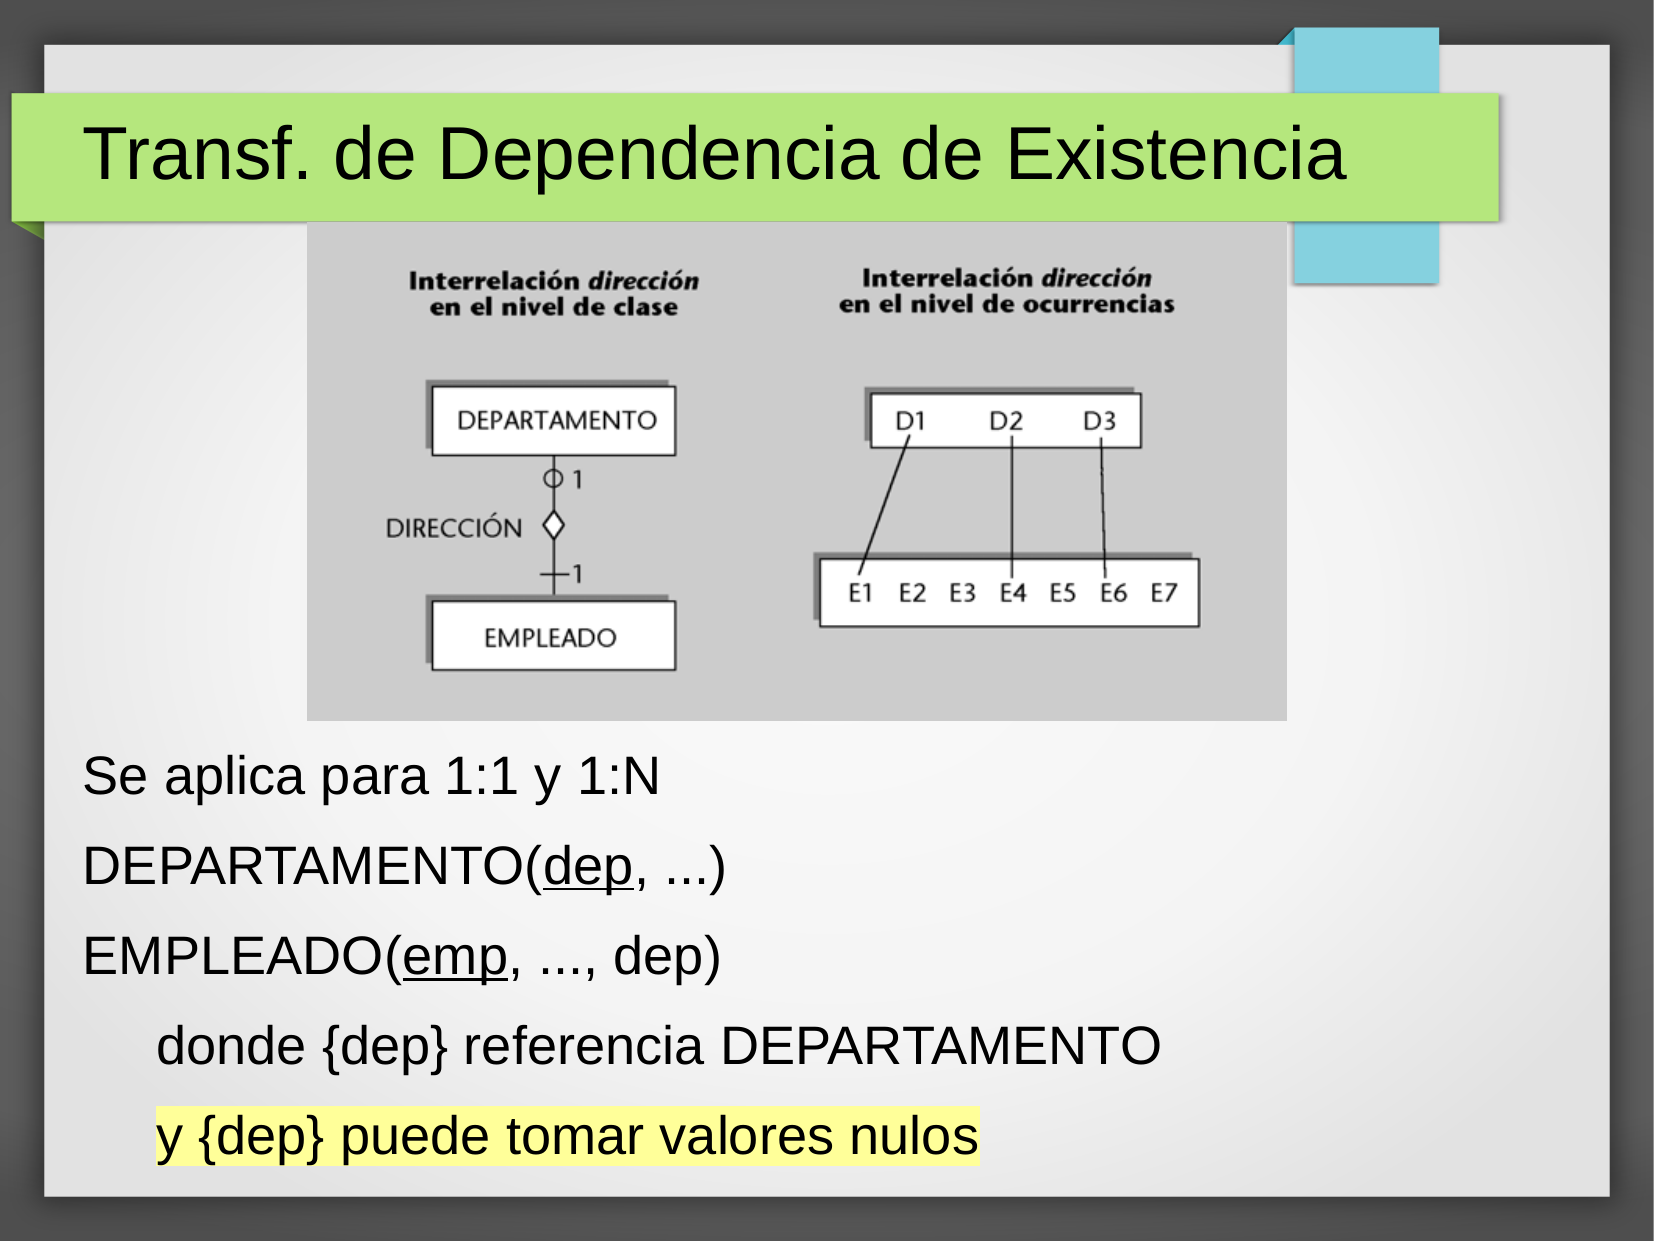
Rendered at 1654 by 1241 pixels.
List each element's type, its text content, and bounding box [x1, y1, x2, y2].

picture [0, 0, 1654, 1241]
title Transf. de Dependencia de Existencia [82, 69, 1501, 238]
list Se aplica para 1:1 y 1:N DEPARTAMENTO(dep, ...) EMPLEADO(emp, ..., dep) donde {dep} referencia DEPARTAMENTO y {dep} puede tomar valores nulos [82, 295, 1571, 1170]
